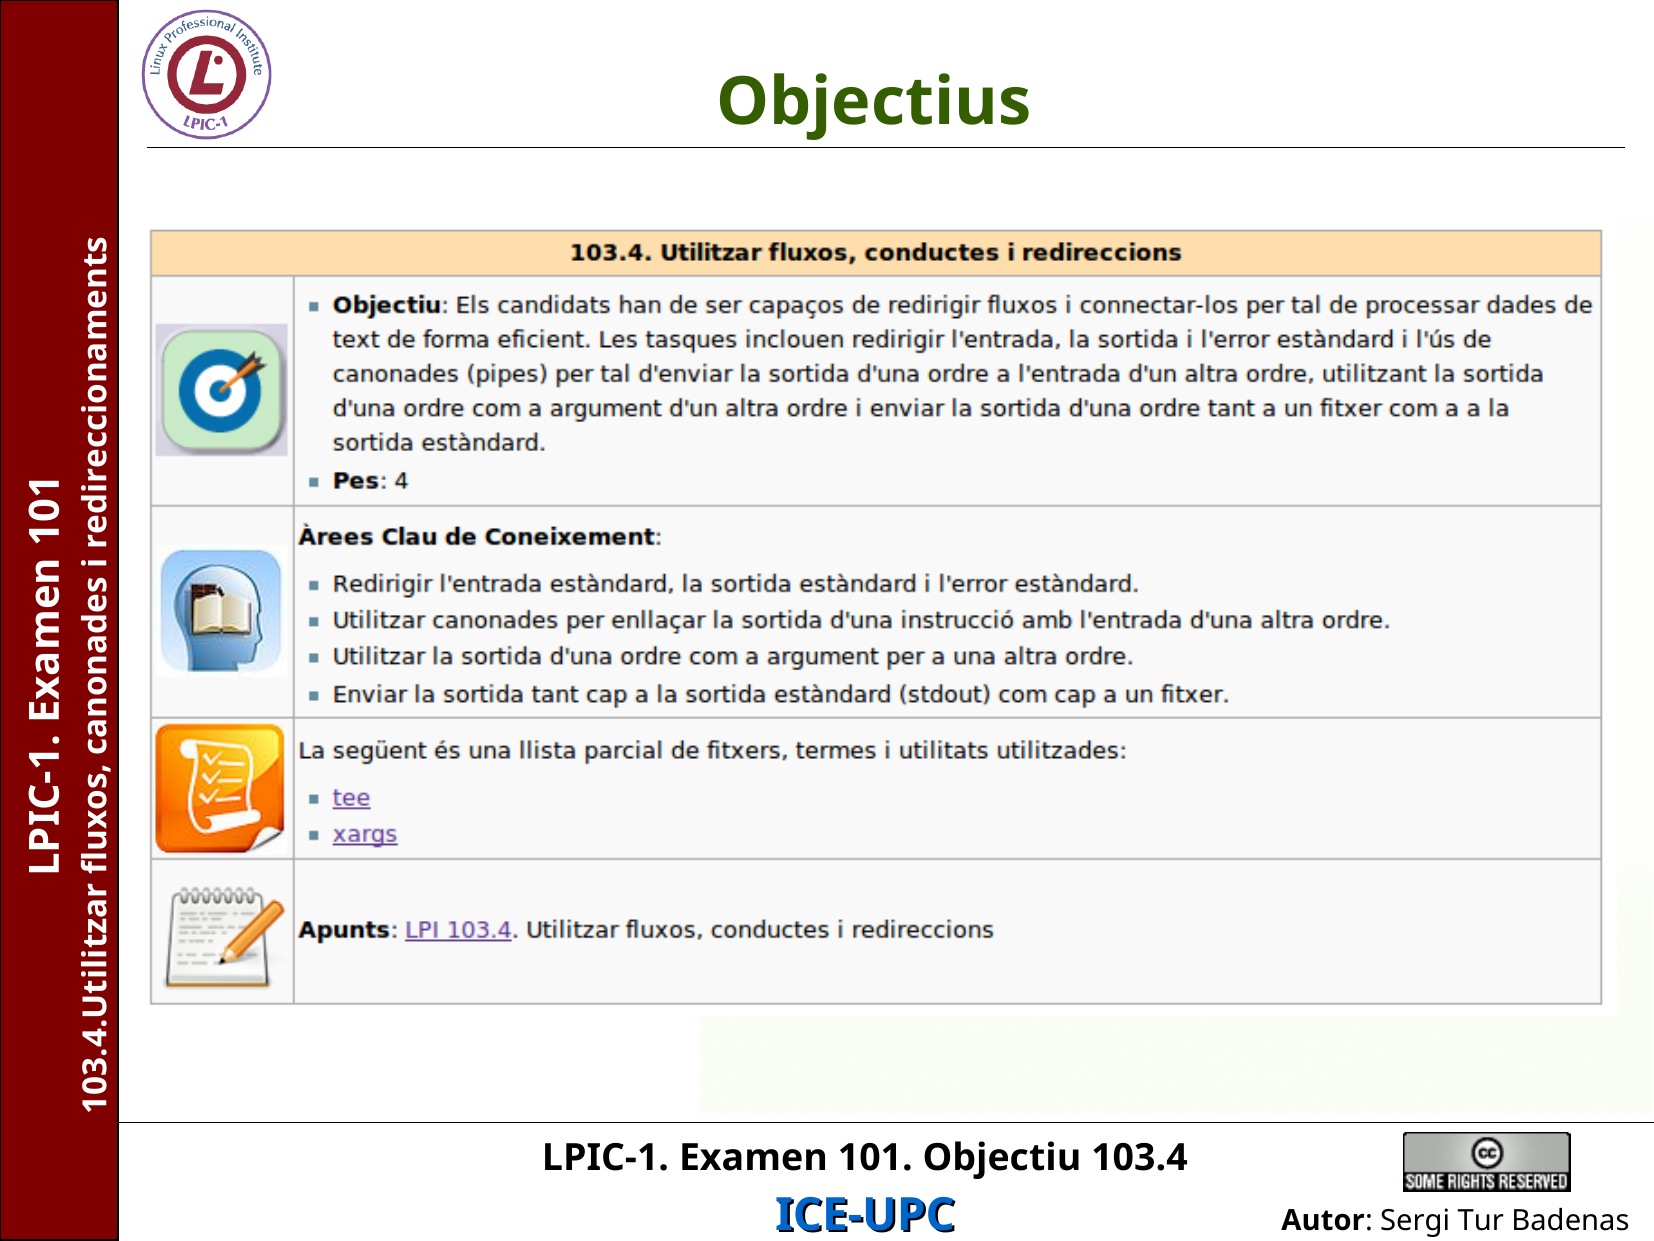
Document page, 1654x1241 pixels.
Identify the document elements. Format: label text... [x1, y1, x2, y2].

picture [135, 5, 277, 55]
title Objectius [129, 55, 1619, 142]
picture [136, 212, 1654, 1113]
picture [1403, 1132, 1571, 1192]
